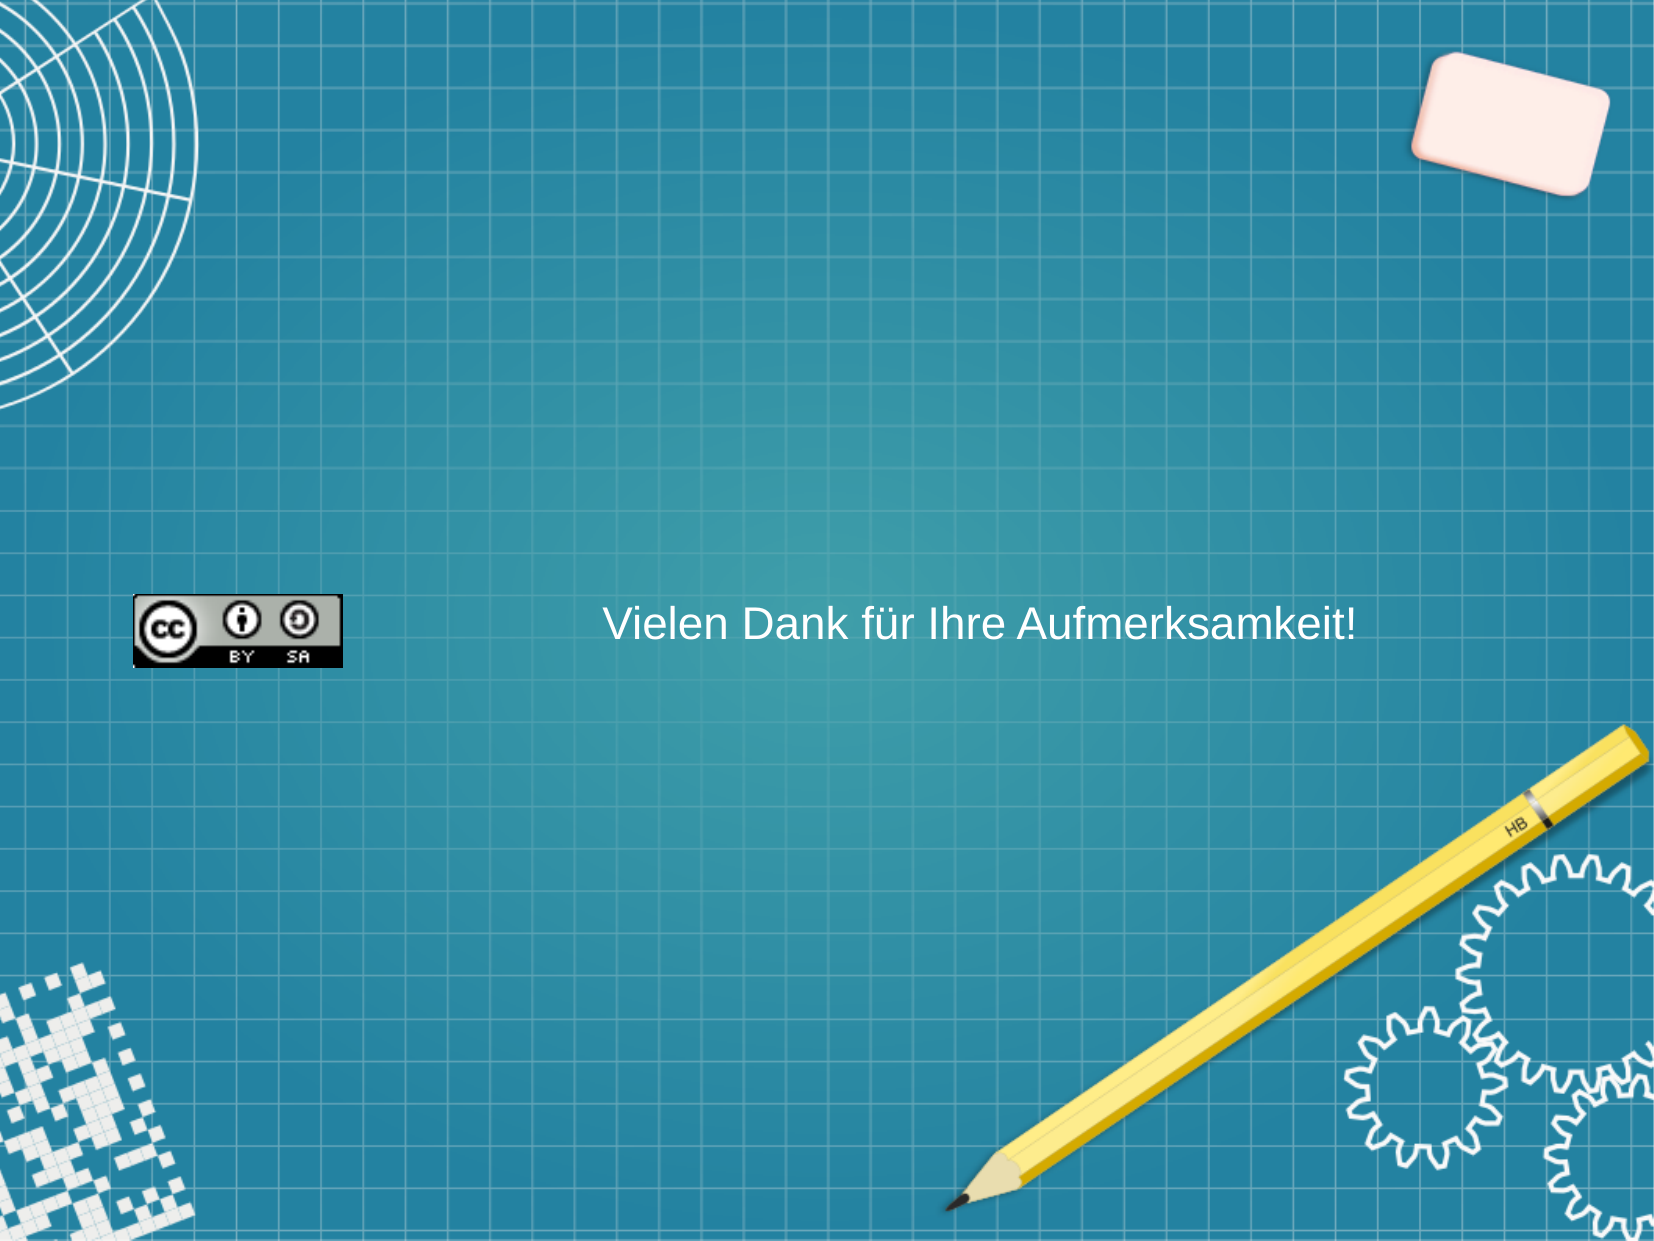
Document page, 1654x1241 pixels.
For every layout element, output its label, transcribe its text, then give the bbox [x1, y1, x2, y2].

picture [0, 0, 1654, 1241]
title Vielen Dank für Ihre Aufmerksamkeit! [389, 519, 1571, 727]
